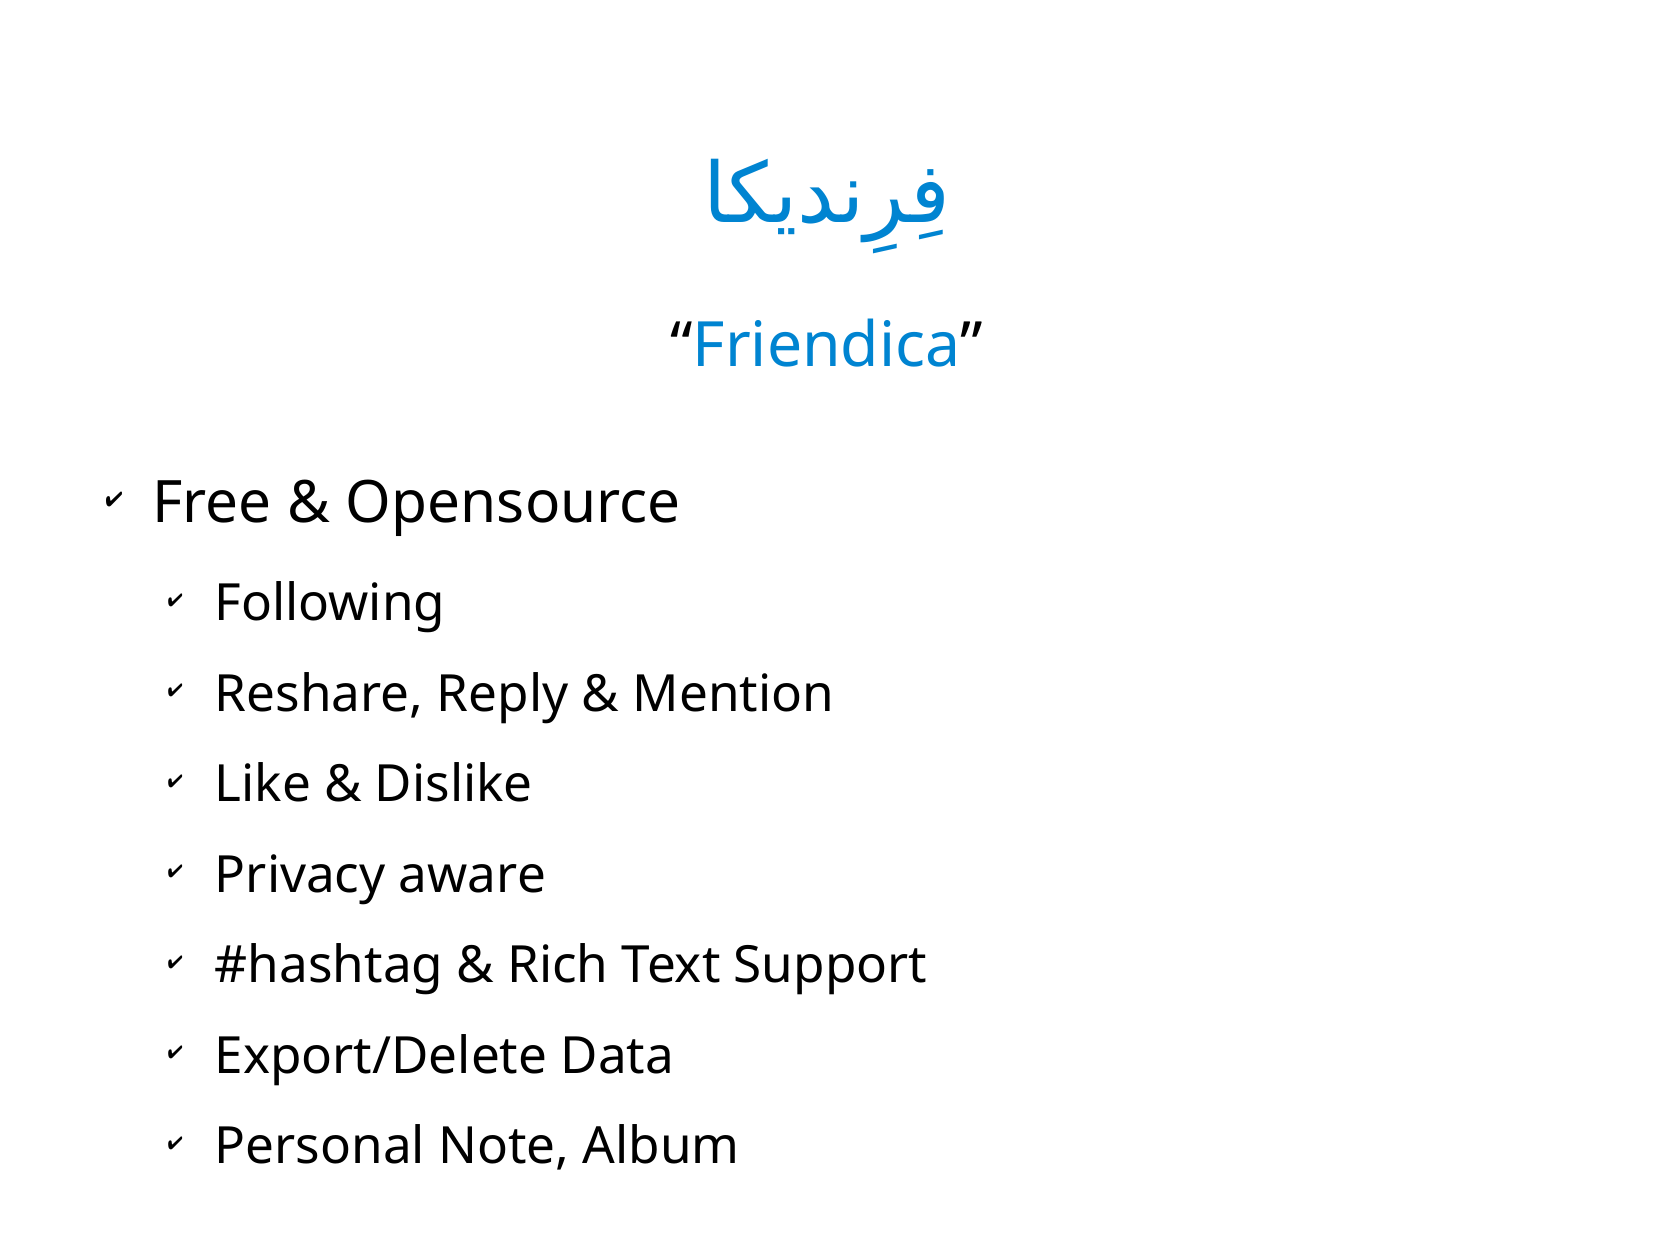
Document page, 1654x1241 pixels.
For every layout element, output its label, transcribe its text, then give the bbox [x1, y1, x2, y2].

subtitle فِرِندیکا “Friendica” [82, 49, 1571, 481]
list Free & Opensource Following Reshare, Reply & Mention Like & Dislike Privacy aware #hashtag & Rich Text Support Export/Delete Data Personal Note, Album [90, 460, 1546, 1184]
